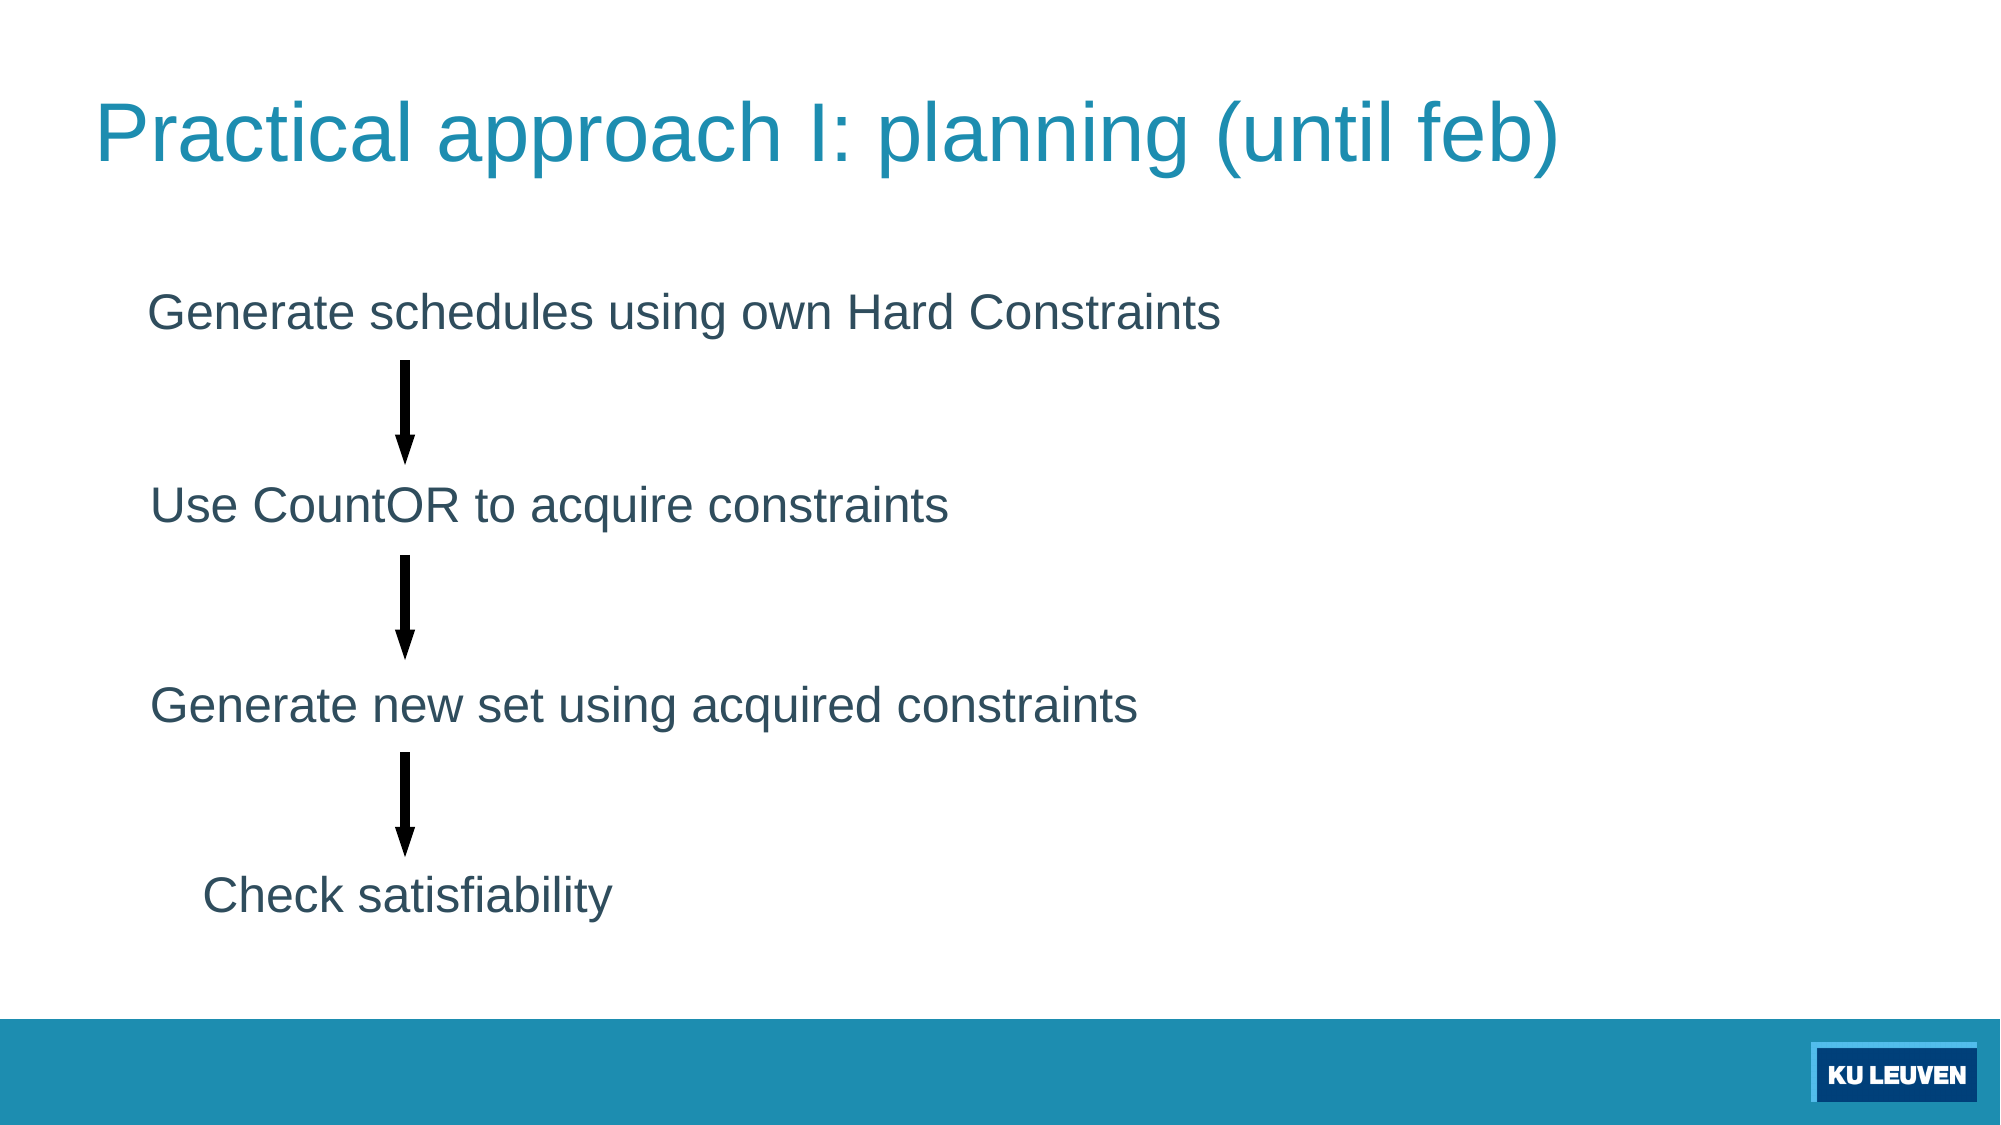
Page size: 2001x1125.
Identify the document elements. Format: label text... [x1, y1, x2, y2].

text_box Use CountOR to acquire constraints [135, 469, 1216, 540]
picture [1811, 1042, 1977, 1102]
title Practical approach I: planning (until feb) [94, 33, 1906, 223]
text_box Check satisfiability [150, 859, 1576, 931]
list Generate schedules using own Hard Constraints [94, 271, 1906, 1004]
text_box Generate new set using acquired constraints [135, 670, 1546, 797]
